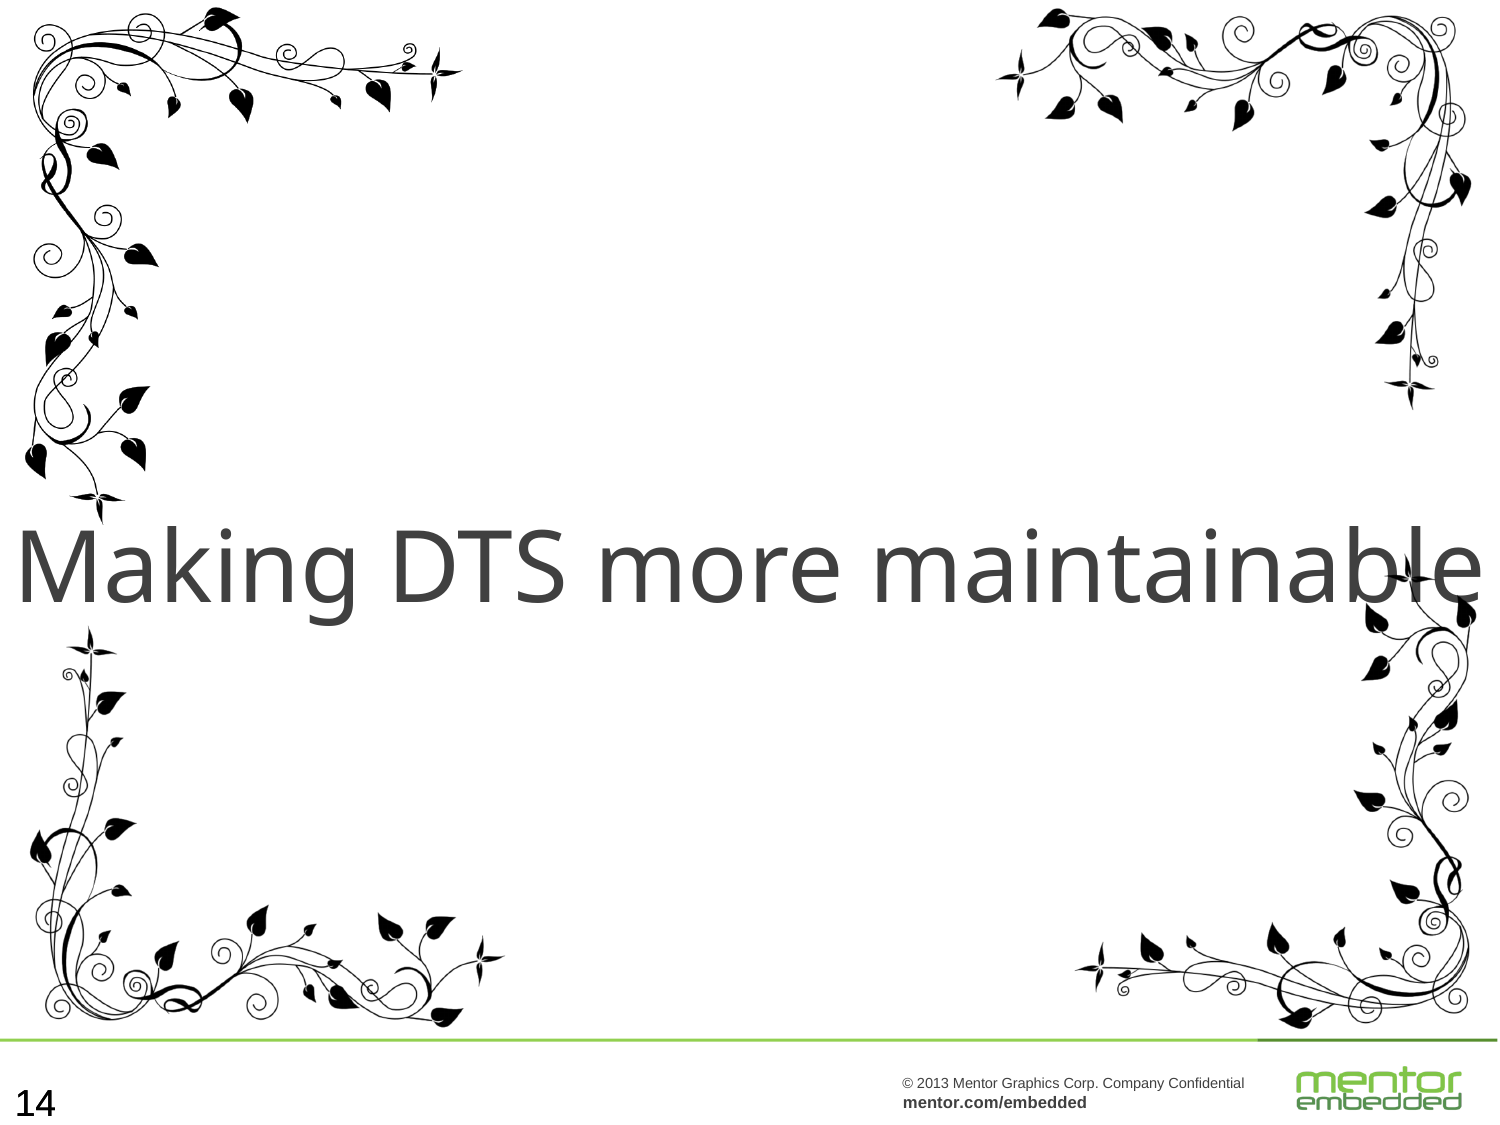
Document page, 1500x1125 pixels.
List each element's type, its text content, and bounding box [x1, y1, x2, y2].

picture [23, 621, 510, 1035]
picture [16, 0, 467, 530]
picture [1070, 548, 1484, 1035]
picture [1292, 1062, 1464, 1114]
subtitle Making DTS more maintainable [0, 167, 1500, 958]
picture [990, 0, 1477, 414]
